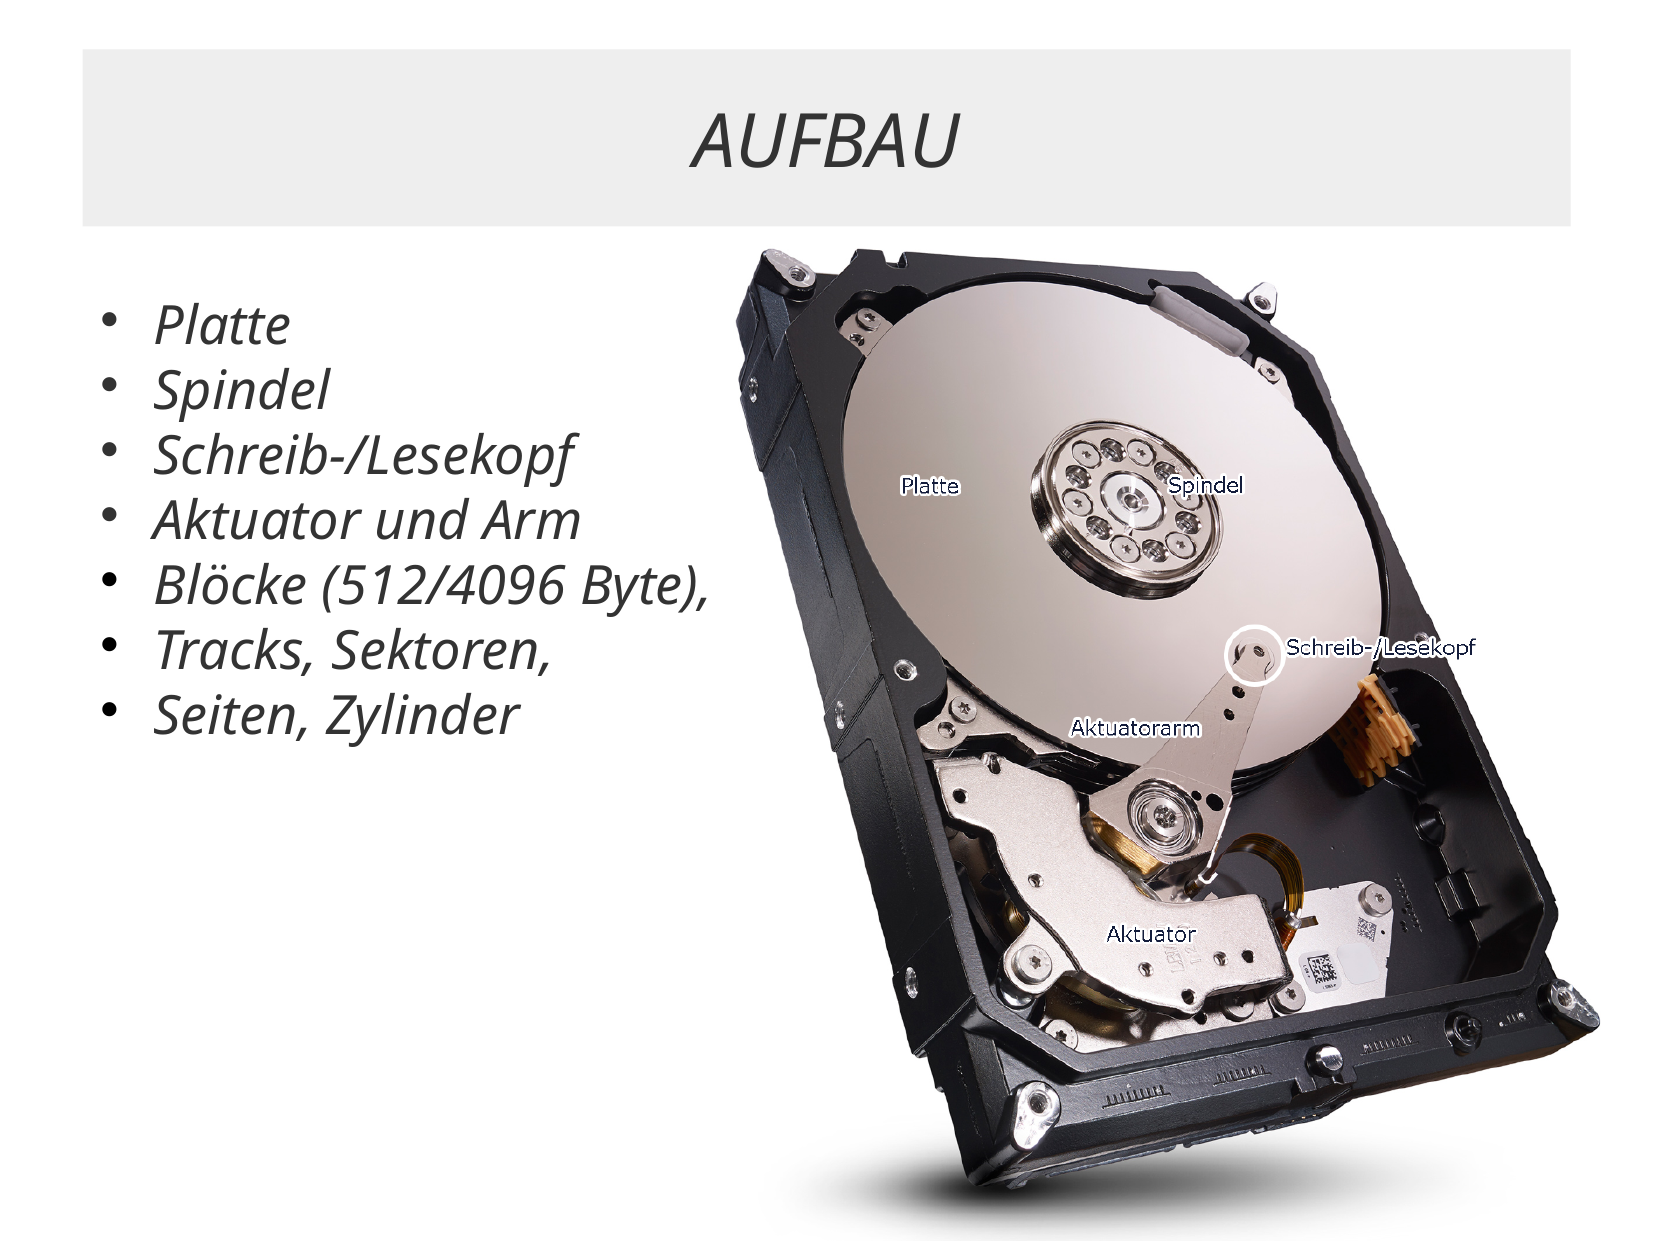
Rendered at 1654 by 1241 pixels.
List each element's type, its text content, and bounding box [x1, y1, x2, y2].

text_box Platte Spindel Schreib-/Lesekopf Aktuator und Arm Blöcke (512/4096 Byte), Tracks, Sektoren, Seiten, Zylinder [82, 290, 733, 1010]
text_box AUFBAU [82, 49, 1571, 227]
picture [733, 244, 1607, 1241]
